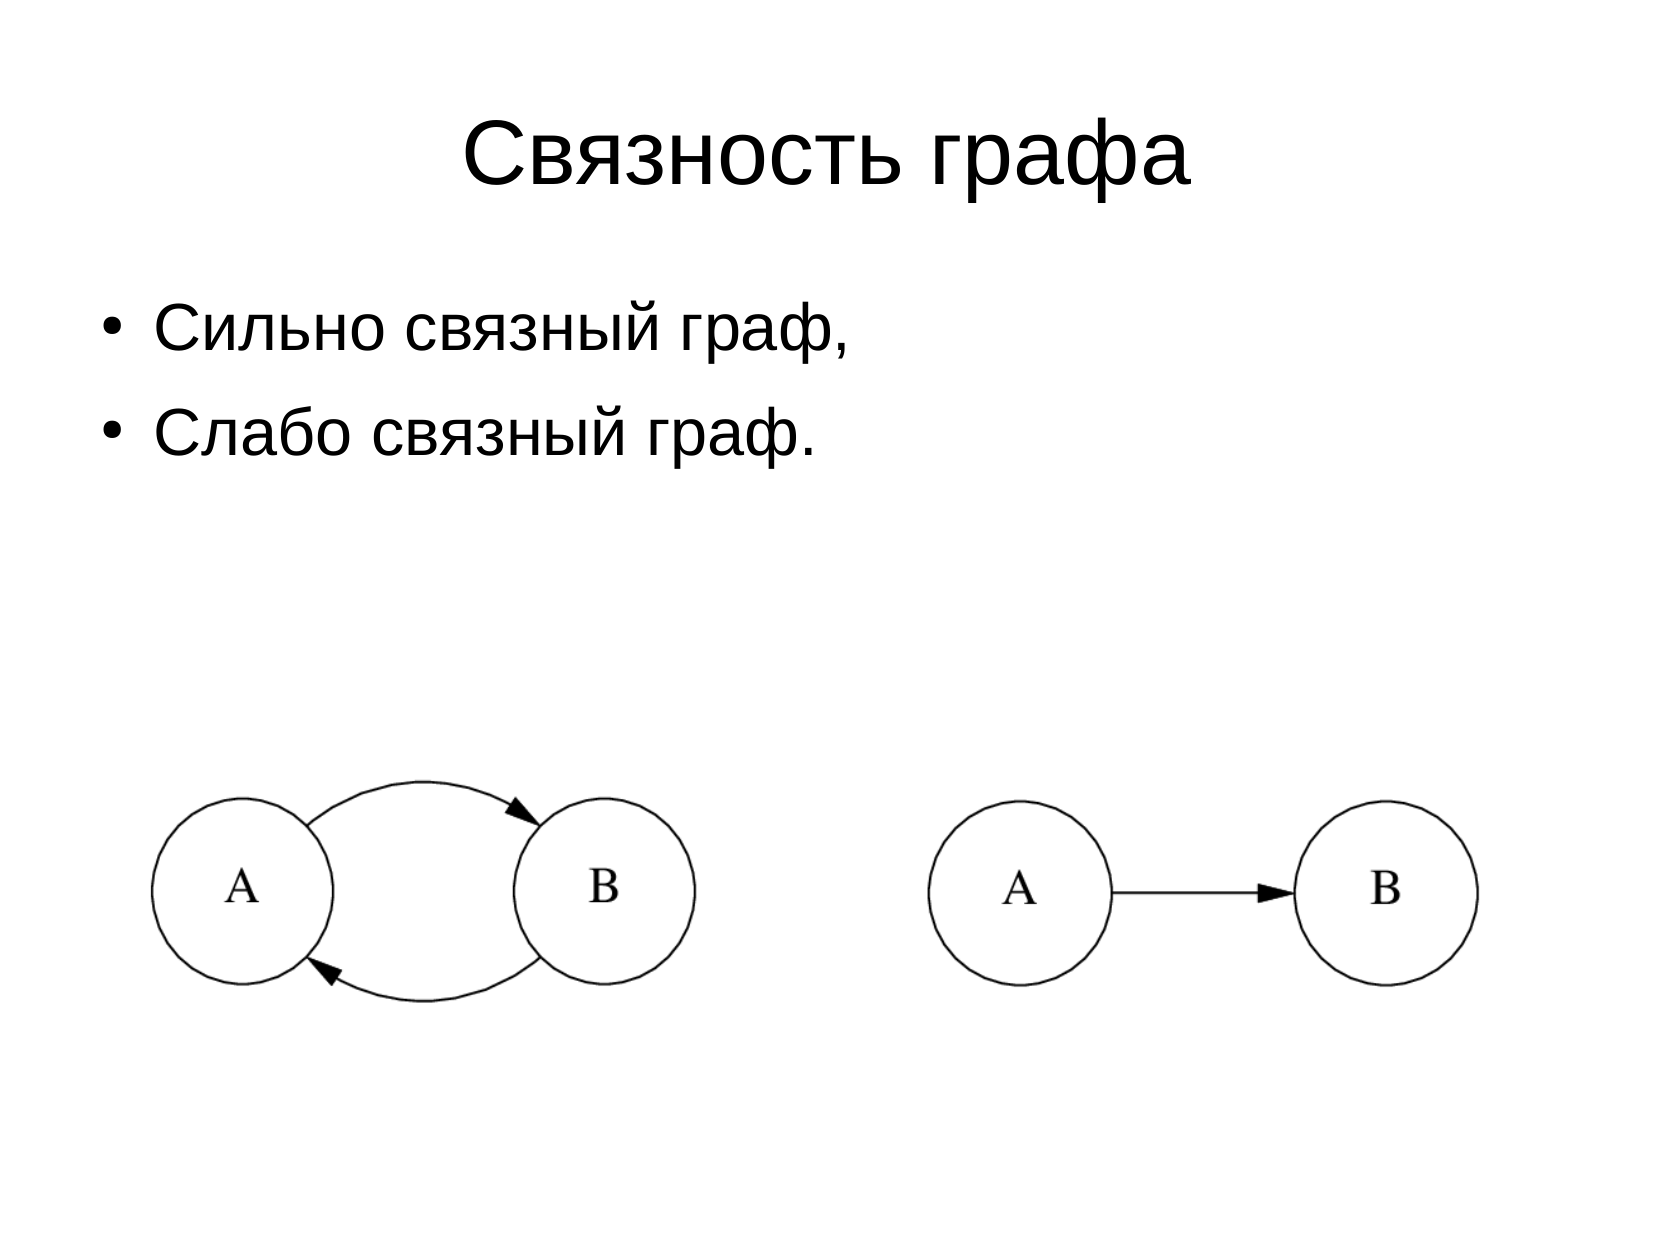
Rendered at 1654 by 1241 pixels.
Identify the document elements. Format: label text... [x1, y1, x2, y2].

title Связность графа [82, 49, 1571, 257]
picture [896, 779, 1516, 1019]
picture [82, 749, 773, 1035]
list Сильно связный граф, Слабо связный граф. [82, 290, 1571, 1010]
